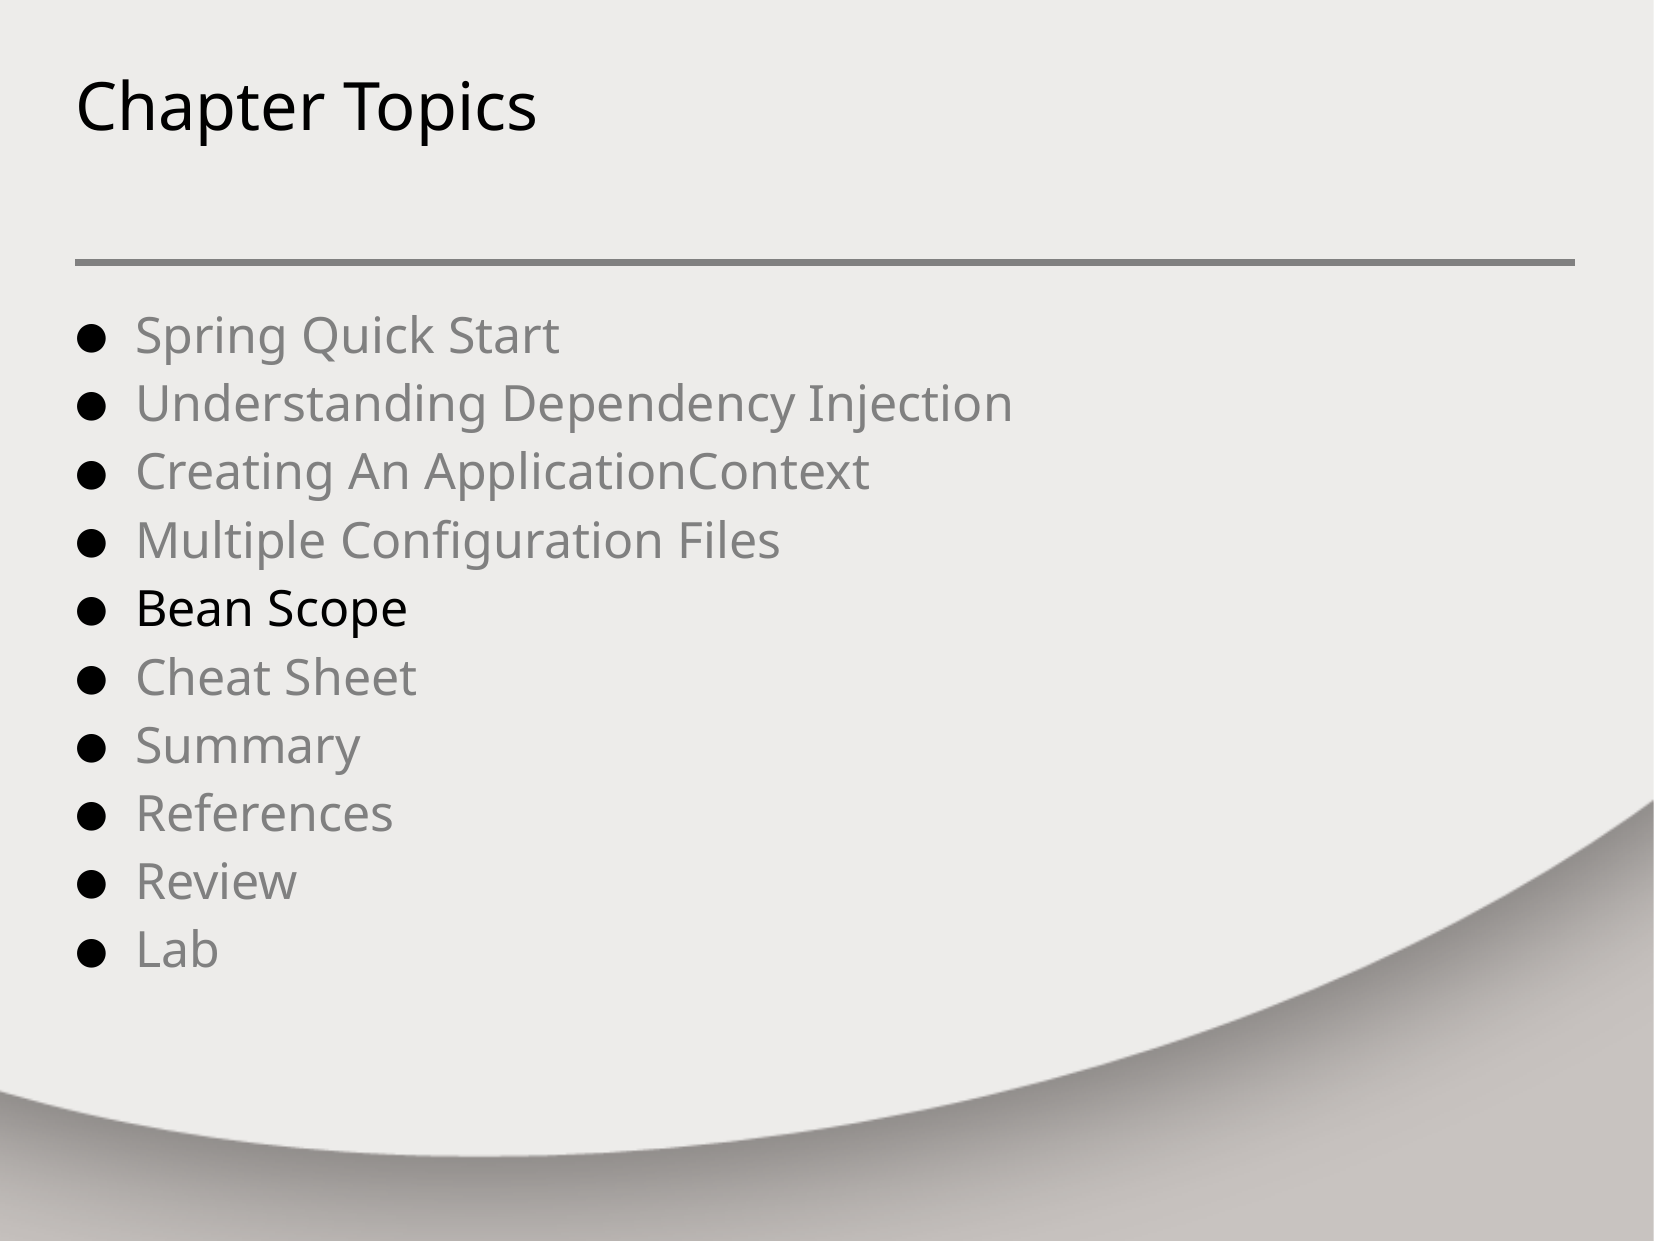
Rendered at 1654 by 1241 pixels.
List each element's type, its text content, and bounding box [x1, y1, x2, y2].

list Spring Quick Start Understanding Dependency Injection Creating An ApplicationContext Multiple Configuration Files Bean Scope Cheat Sheet Summary References Review Lab [75, 300, 1576, 1163]
title Chapter Topics [75, 75, 1576, 226]
picture [0, 0, 1654, 1241]
